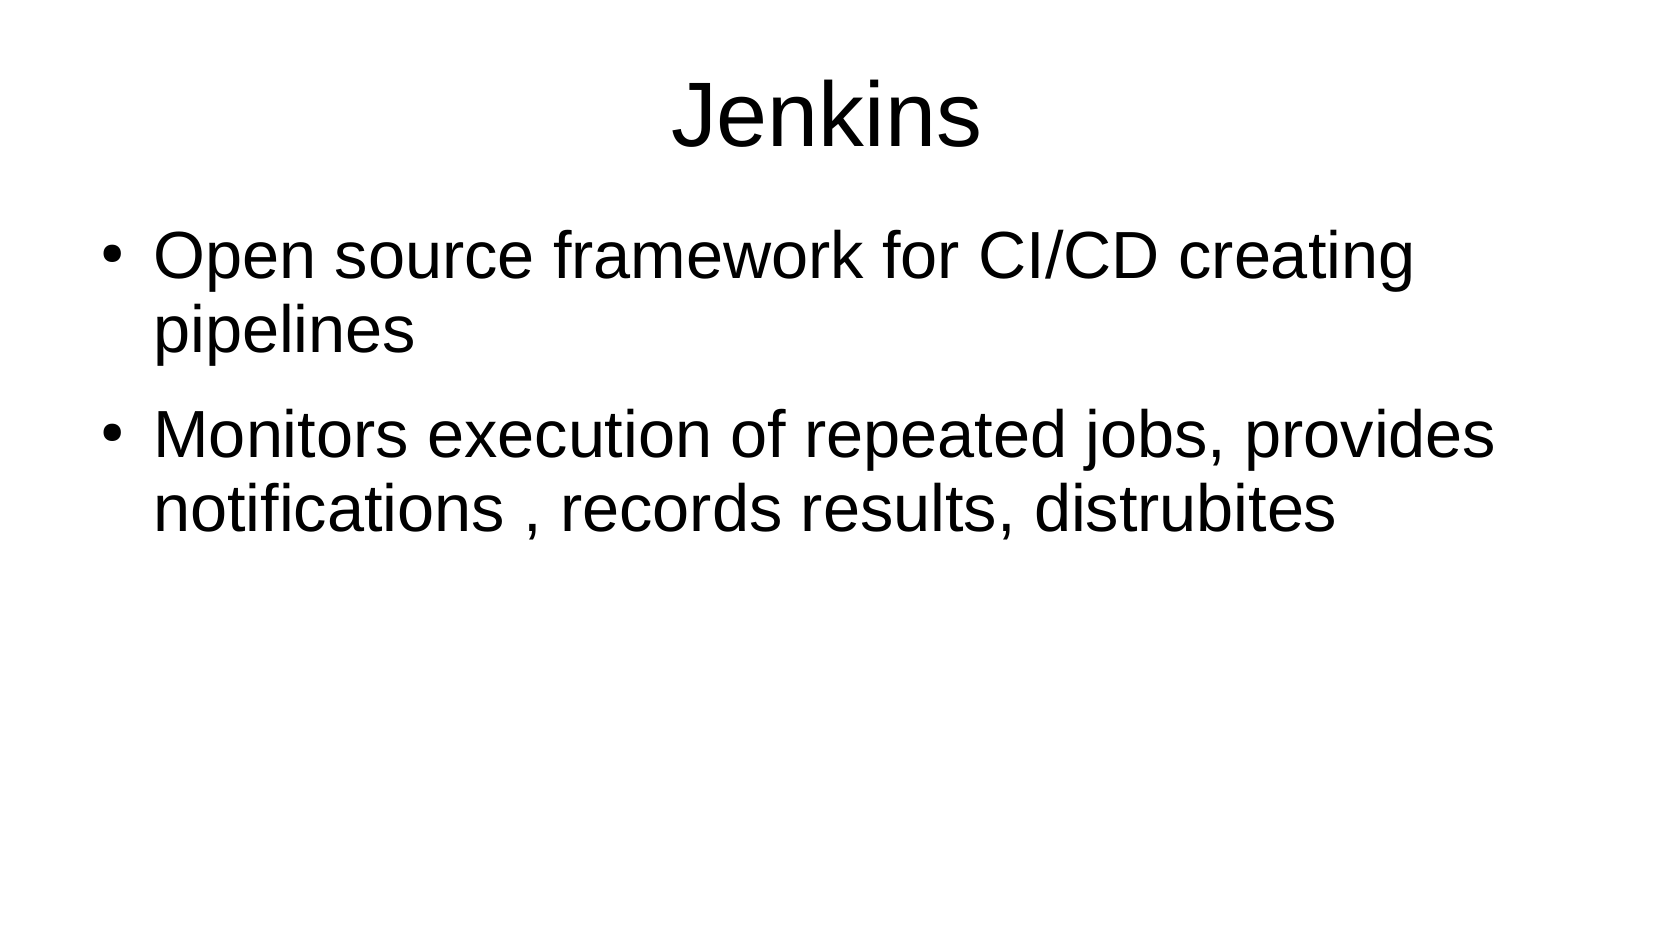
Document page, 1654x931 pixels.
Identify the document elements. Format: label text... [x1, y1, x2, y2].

title Jenkins [82, 37, 1571, 193]
list Open source framework for CI/CD creating pipelines Monitors execution of repeated jobs, provides notifications , records results, distrubites [82, 217, 1571, 758]
